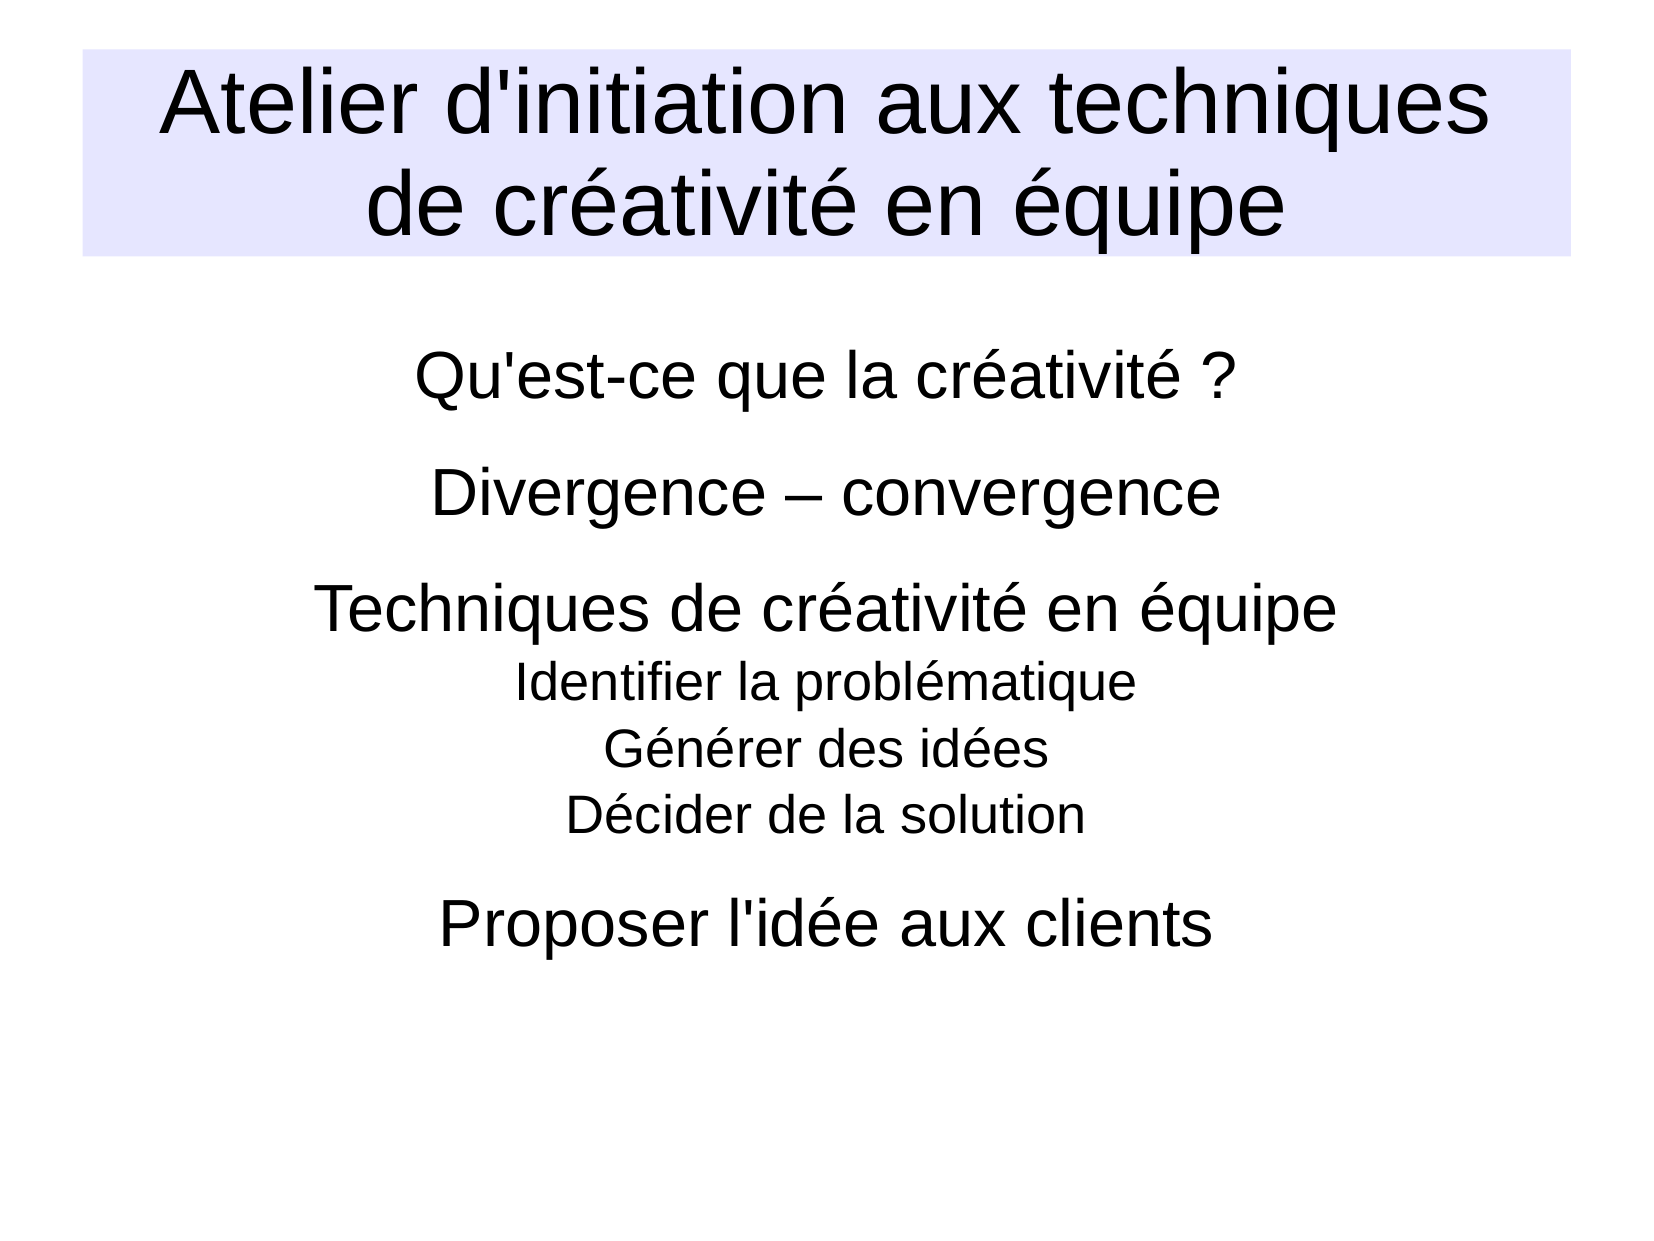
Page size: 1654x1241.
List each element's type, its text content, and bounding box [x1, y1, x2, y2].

title Atelier d'initiation aux techniques de créativité en équipe [82, 49, 1571, 257]
subtitle Qu'est-ce que la créativité ? Divergence – convergence Techniques de créativité en équipe Identifier la problématique Générer des idées Décider de la solution Proposer l'idée aux clients [82, 290, 1571, 1010]
